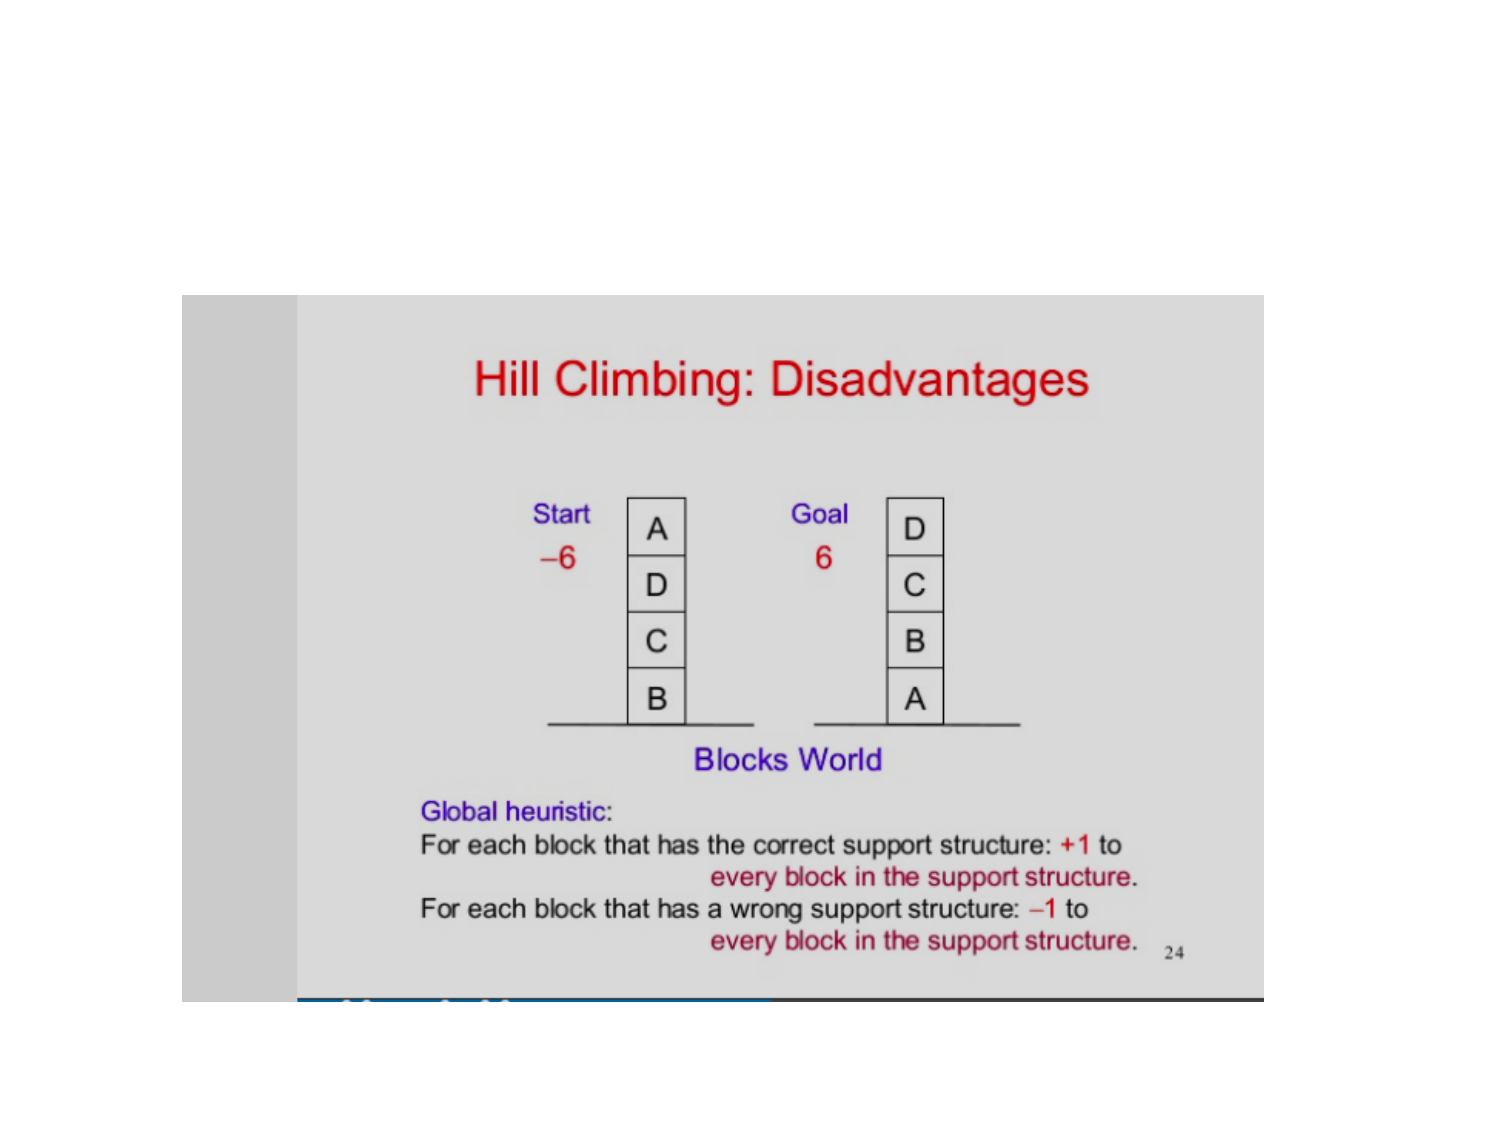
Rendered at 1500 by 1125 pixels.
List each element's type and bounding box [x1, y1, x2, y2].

picture [182, 295, 1264, 1002]
